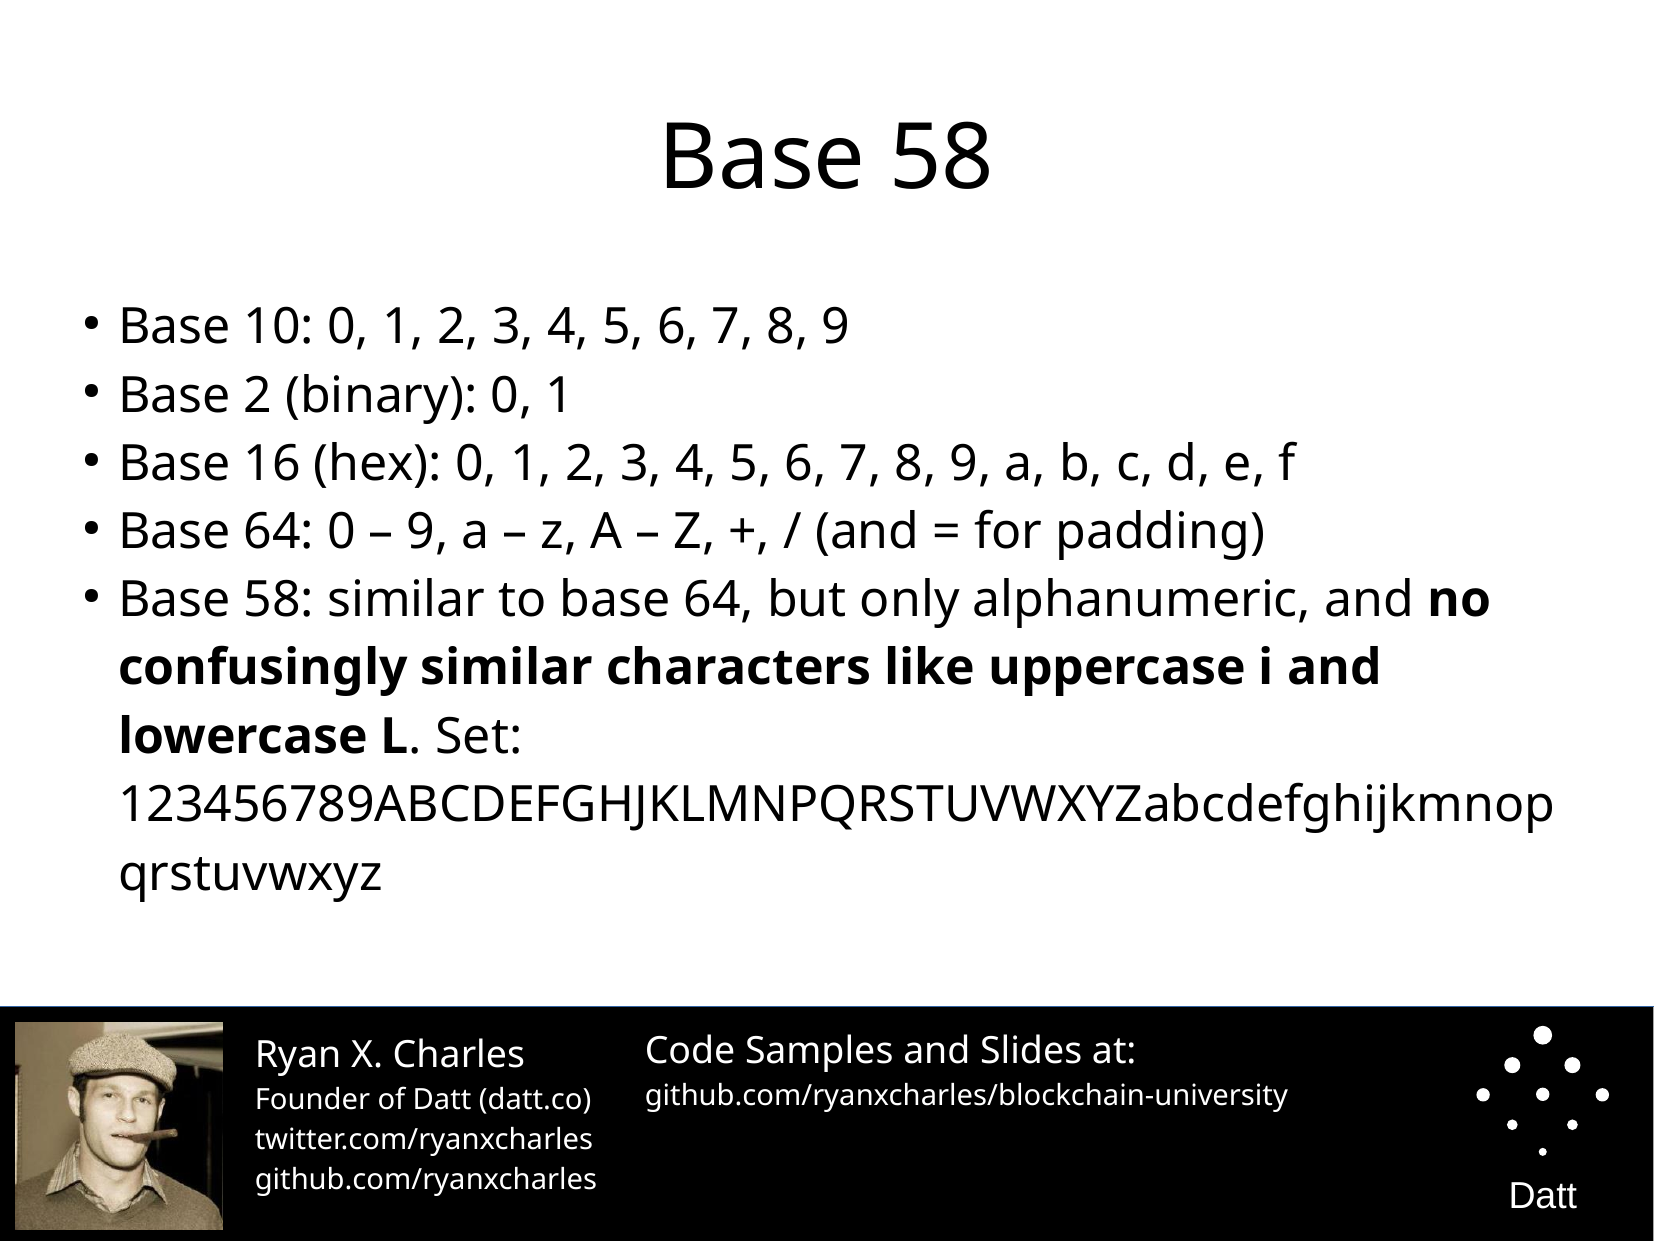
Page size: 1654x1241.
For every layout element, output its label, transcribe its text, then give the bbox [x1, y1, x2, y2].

text_box Datt [1452, 1167, 1633, 1241]
text_box Code Samples and Slides at: github.com/ryanxcharles/blockchain-university [630, 1015, 1403, 1156]
picture [15, 1022, 223, 1231]
text_box Ryan X. Charles Founder of Datt (datt.co) twitter.com/ryanxcharles github.com/ryanxcharles [240, 1020, 976, 1241]
text_box Base 10: 0, 1, 2, 3, 4, 5, 6, 7, 8, 9 Base 2 (binary): 0, 1 Base 16 (hex): 0, 1, 2, 3, 4, 5, 6, 7, 8, 9, a, b, c, d, e, f Base 64: 0 – 9, a – z, A – Z, +, / (and = for padding) Base 58: similar to base 64, but only alphanumeric, and no confusingly similar characters like uppercase i and lowercase L. Set: 123456789ABCDEFGHJKLMNPQRSTUVWXYZabcdefghijkmnopqrstuvwxyz [82, 290, 1571, 1010]
picture [1475, 1023, 1611, 1159]
text_box [0, 1006, 1654, 1241]
title Base 58 [82, 49, 1571, 257]
